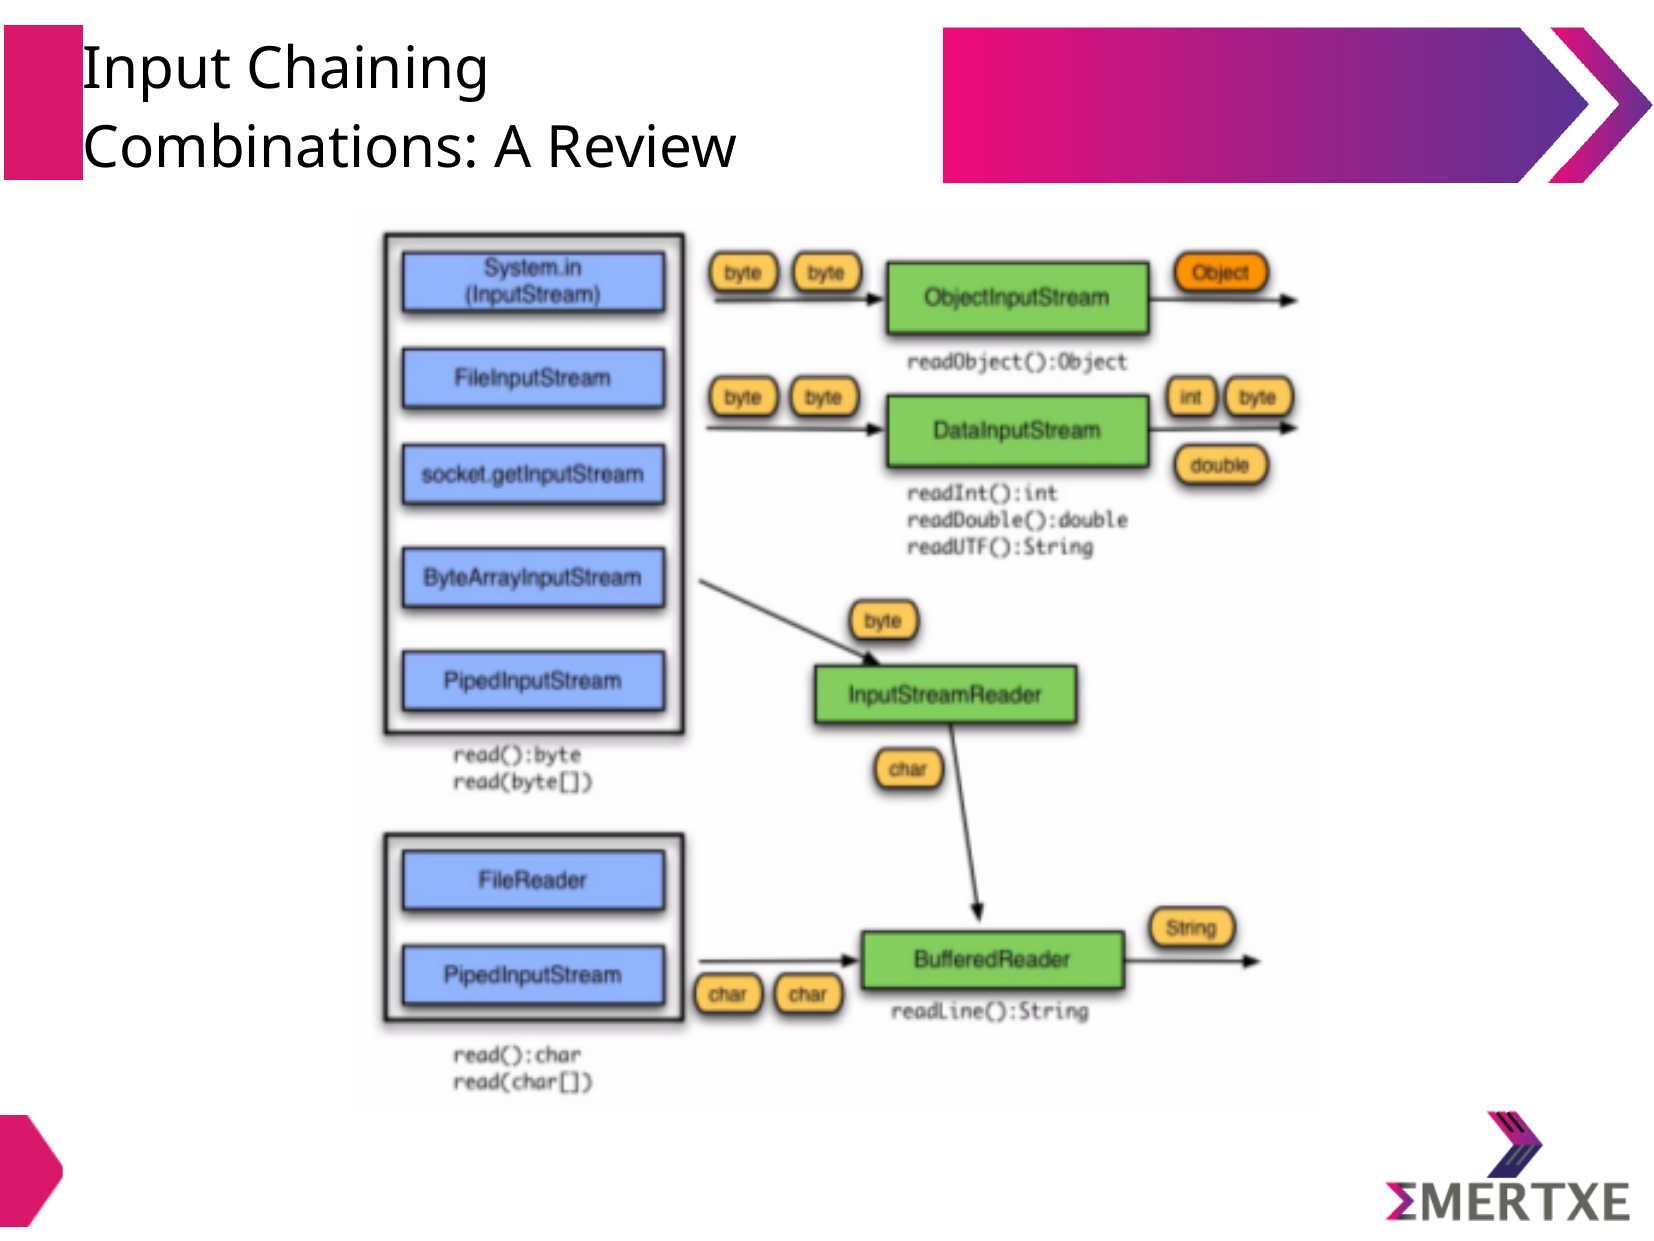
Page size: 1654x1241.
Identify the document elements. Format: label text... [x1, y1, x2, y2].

title Input Chaining Combinations: A Review [82, 2, 1571, 210]
picture [210, 209, 1631, 1221]
picture [1571, 27, 1653, 183]
